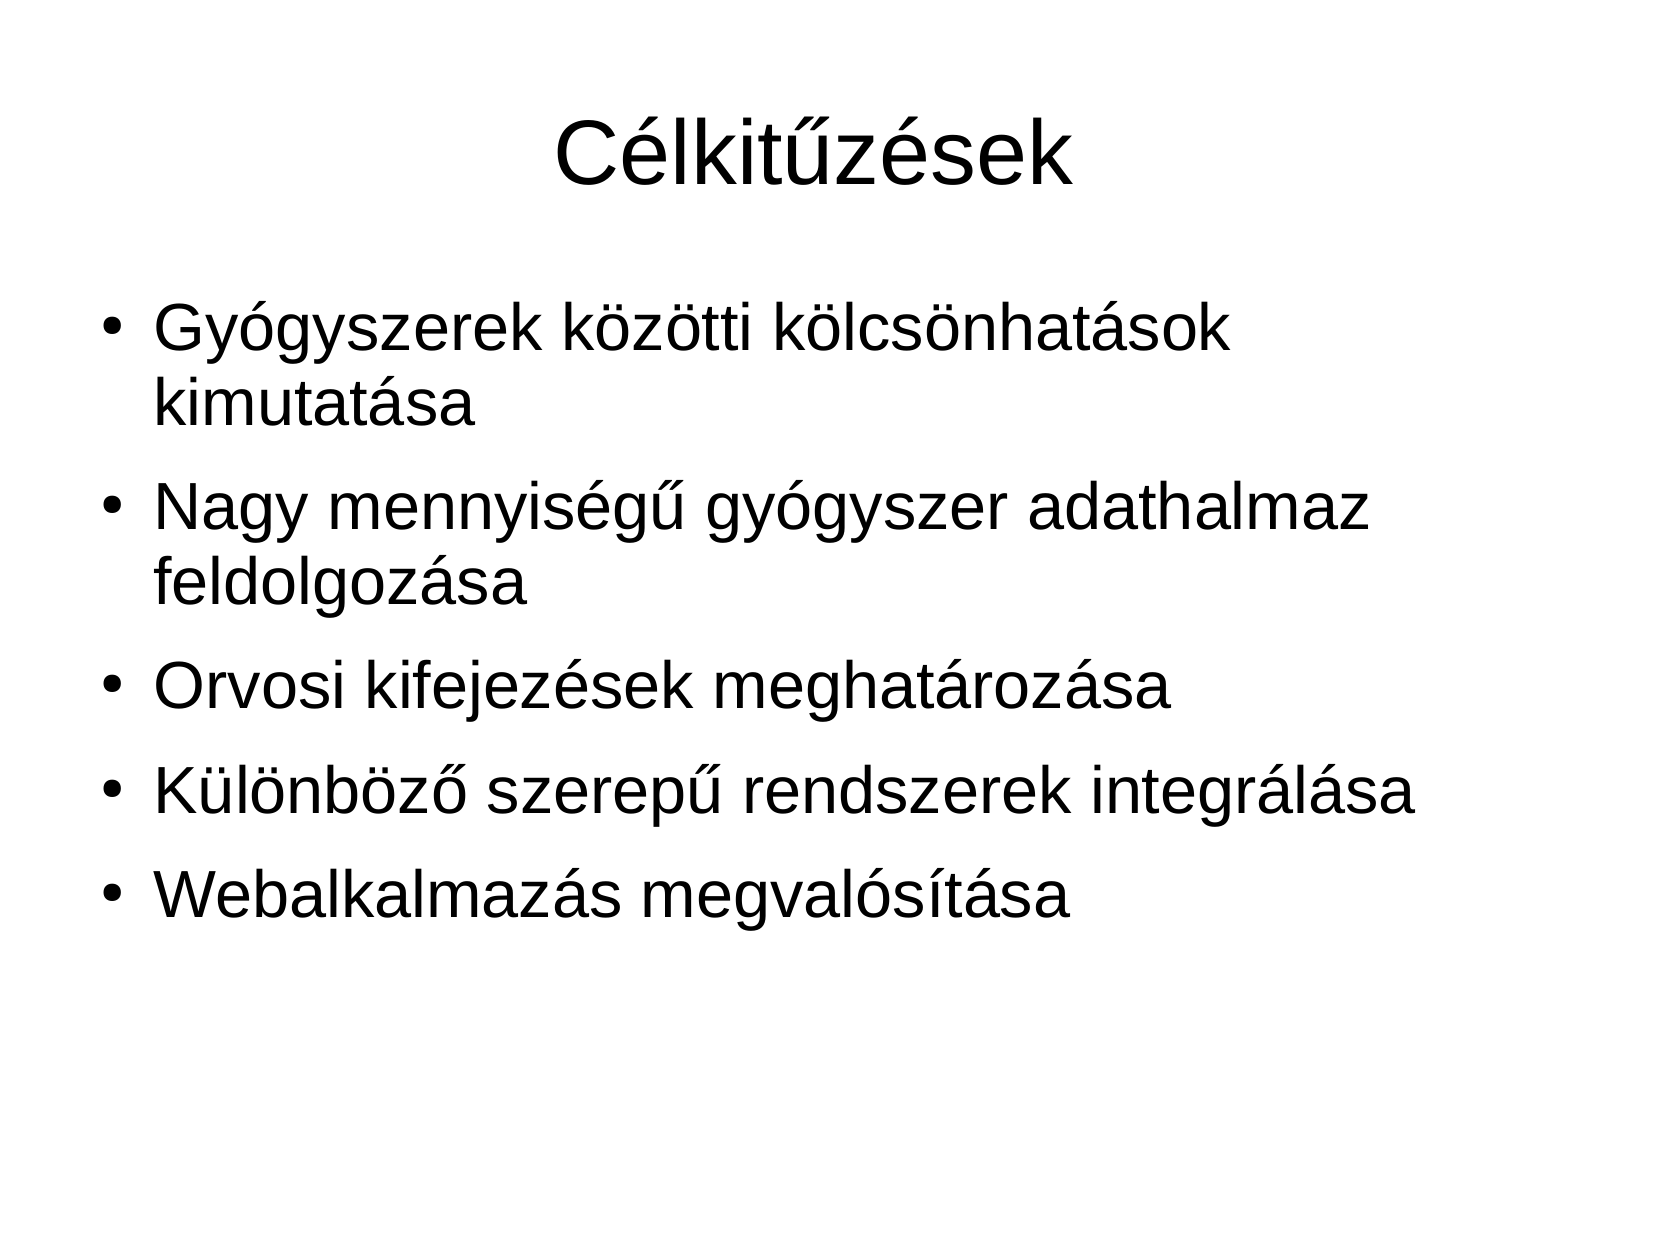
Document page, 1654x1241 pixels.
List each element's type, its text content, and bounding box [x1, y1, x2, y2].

list Gyógyszerek közötti kölcsönhatások kimutatása Nagy mennyiségű gyógyszer adathalmaz feldolgozása Orvosi kifejezések meghatározása Különböző szerepű rendszerek integrálása Webalkalmazás megvalósítása [82, 290, 1571, 1010]
title Célkitűzések [82, 49, 1571, 257]
